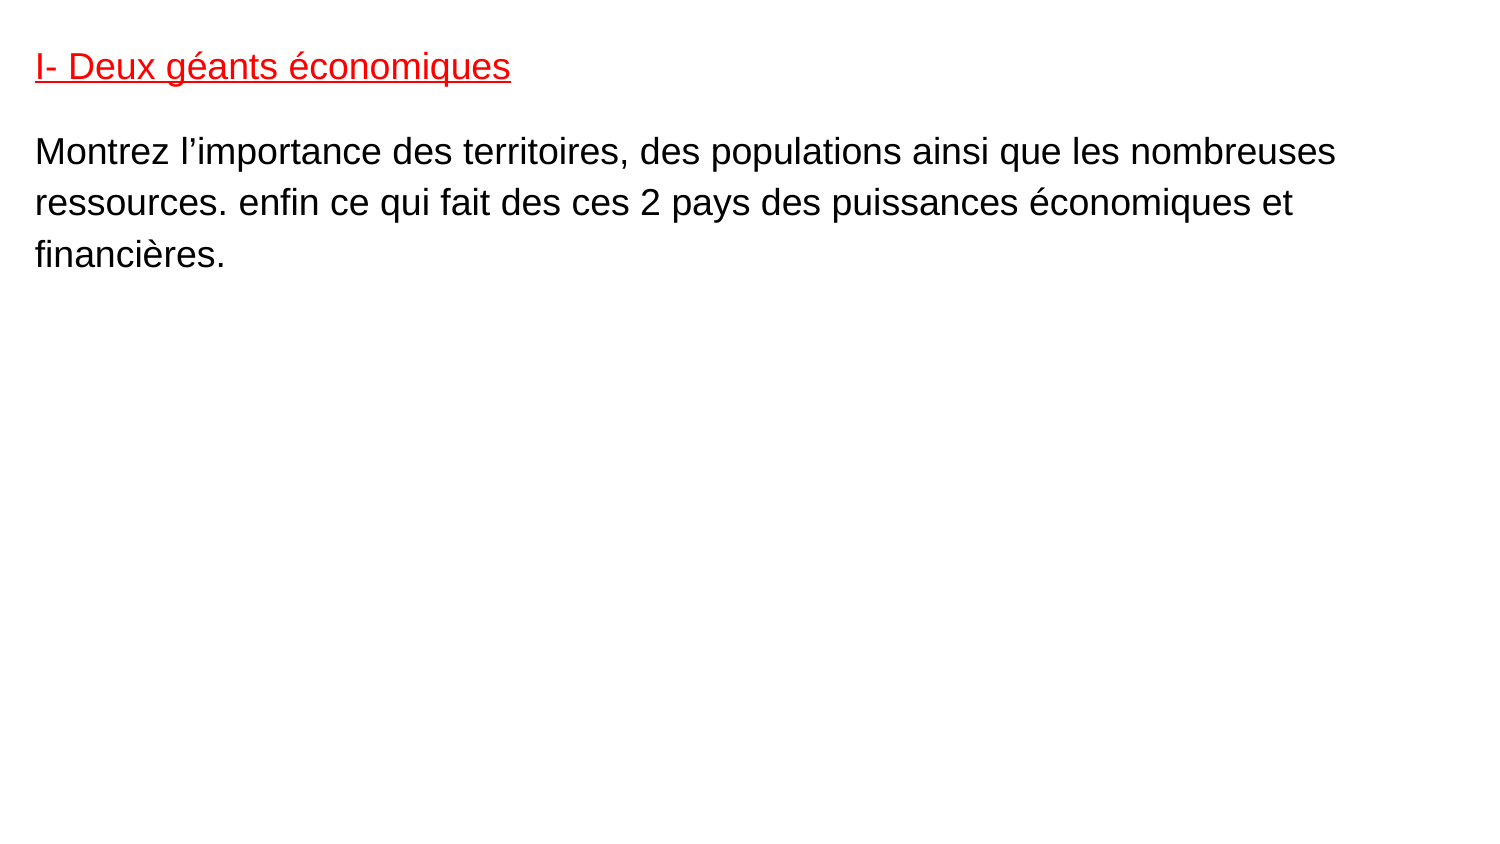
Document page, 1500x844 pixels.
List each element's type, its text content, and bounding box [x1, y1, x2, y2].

list I- Deux géants économiques Montrez l’importance des territoires, des populations ainsi que les nombreuses ressources. enfin ce qui fait des ces 2 pays des puissances économiques et financières. [19, 19, 1449, 750]
